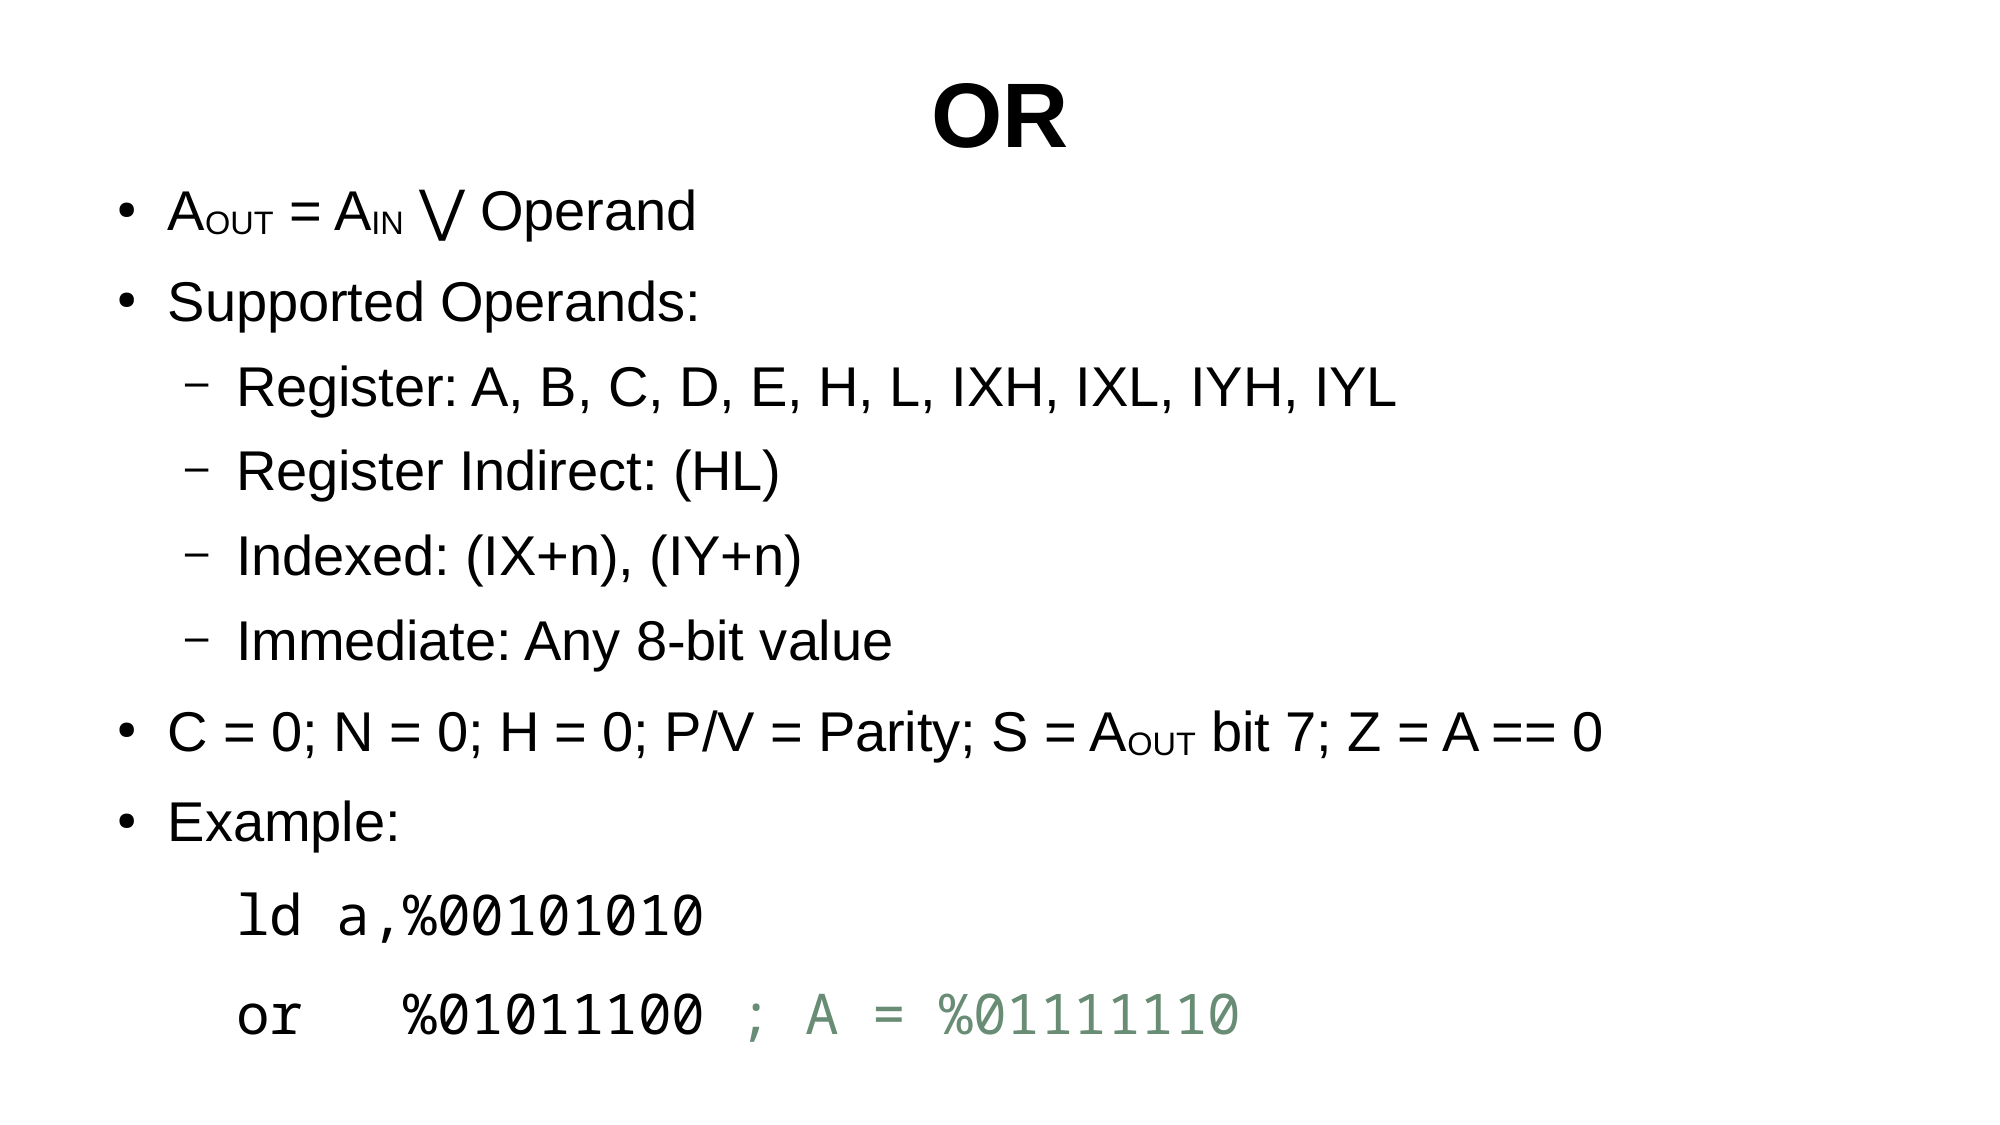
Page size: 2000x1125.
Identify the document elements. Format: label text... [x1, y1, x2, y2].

title OR [137, 6, 1862, 179]
list AOUT = AIN ⋁ Operand Supported Operands: Register: A, B, C, D, E, H, L, IXH, IXL, IYH, IYL Register Indirect: (HL) Indexed: (IX+n), (IY+n) Immediate: Any 8-bit value C = 0; N = 0; H = 0; P/V = Parity; S = AOUT bit 7; Z = A == 0 Example: ld a,%00101010 or %01011100 ; A = %01111110 [99, 179, 1935, 1060]
